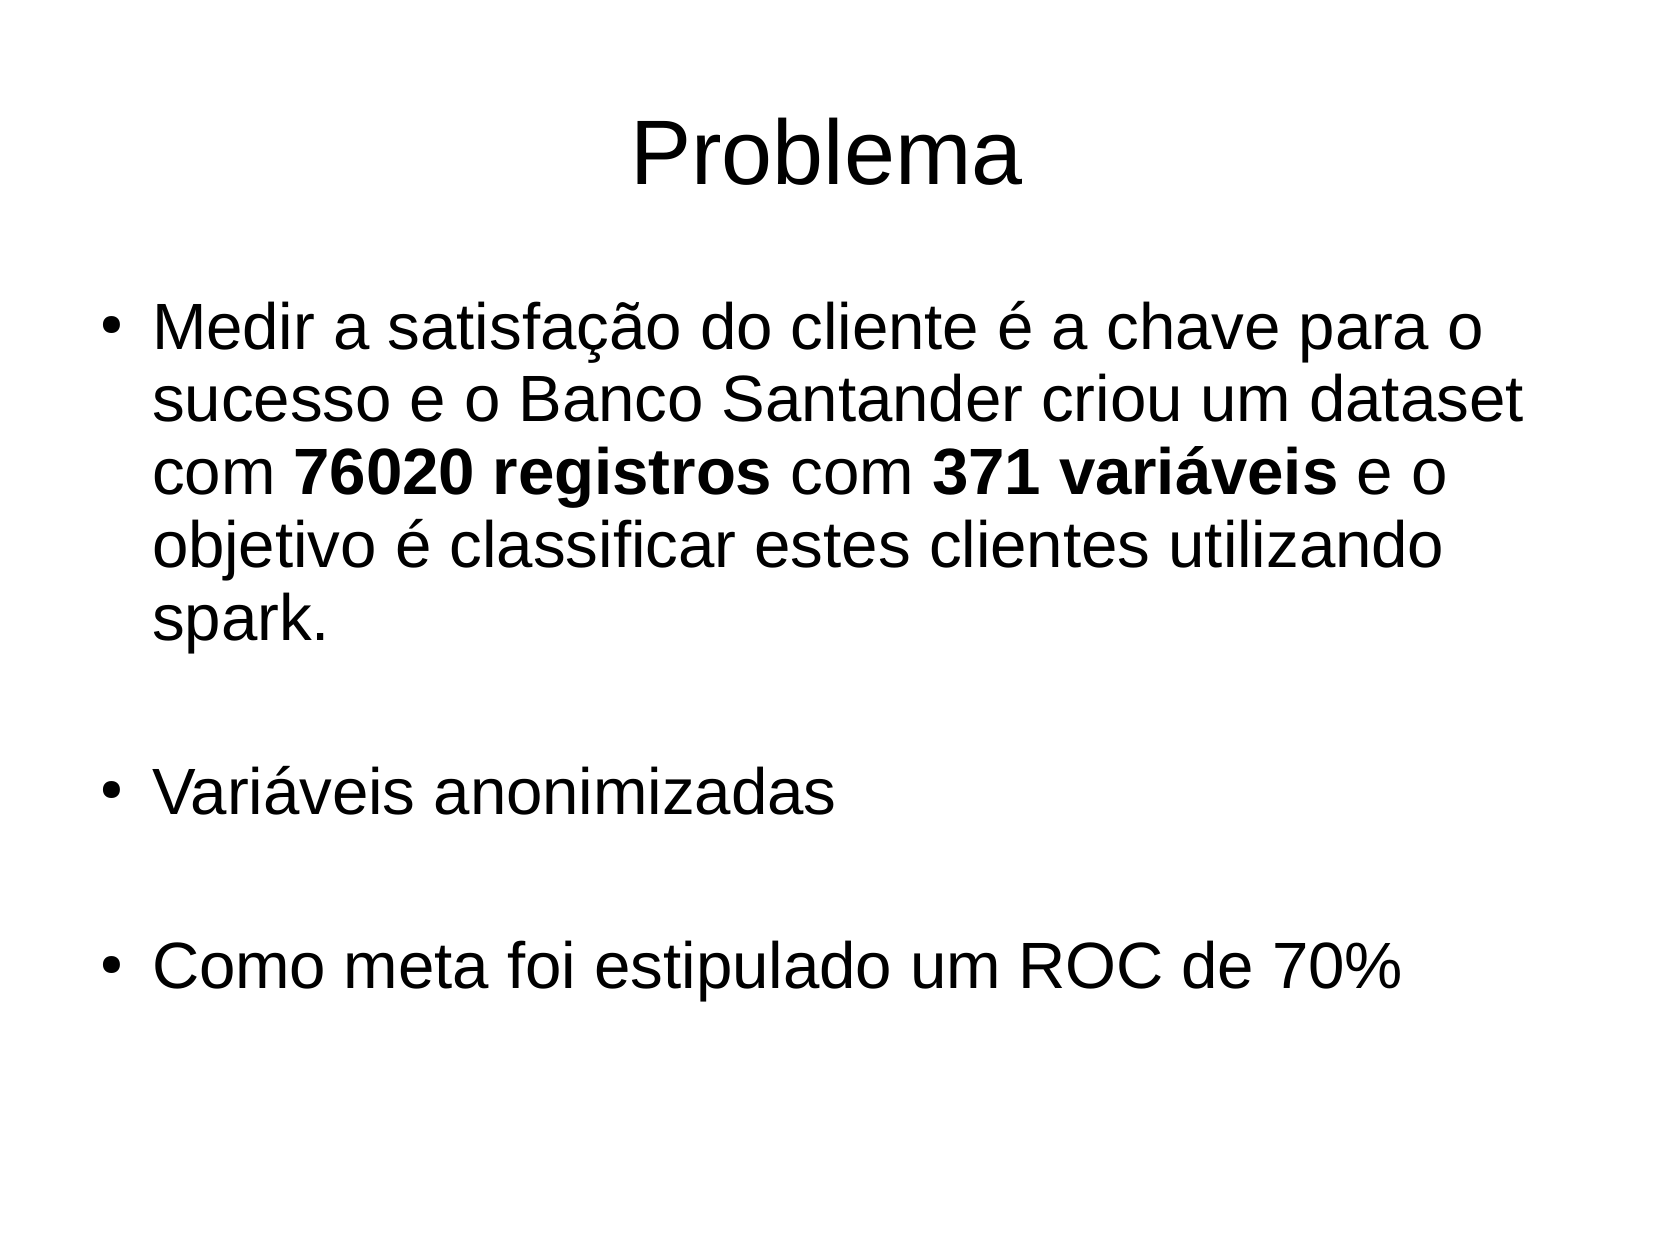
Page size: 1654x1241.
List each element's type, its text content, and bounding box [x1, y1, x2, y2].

list Medir a satisfação do cliente é a chave para o sucesso e o Banco Santander criou um dataset com 76020 registros com 371 variáveis e o objetivo é classificar estes clientes utilizando spark. Variáveis anonimizadas Como meta foi estipulado um ROC de 70% [82, 290, 1571, 1010]
title Problema [82, 49, 1571, 257]
